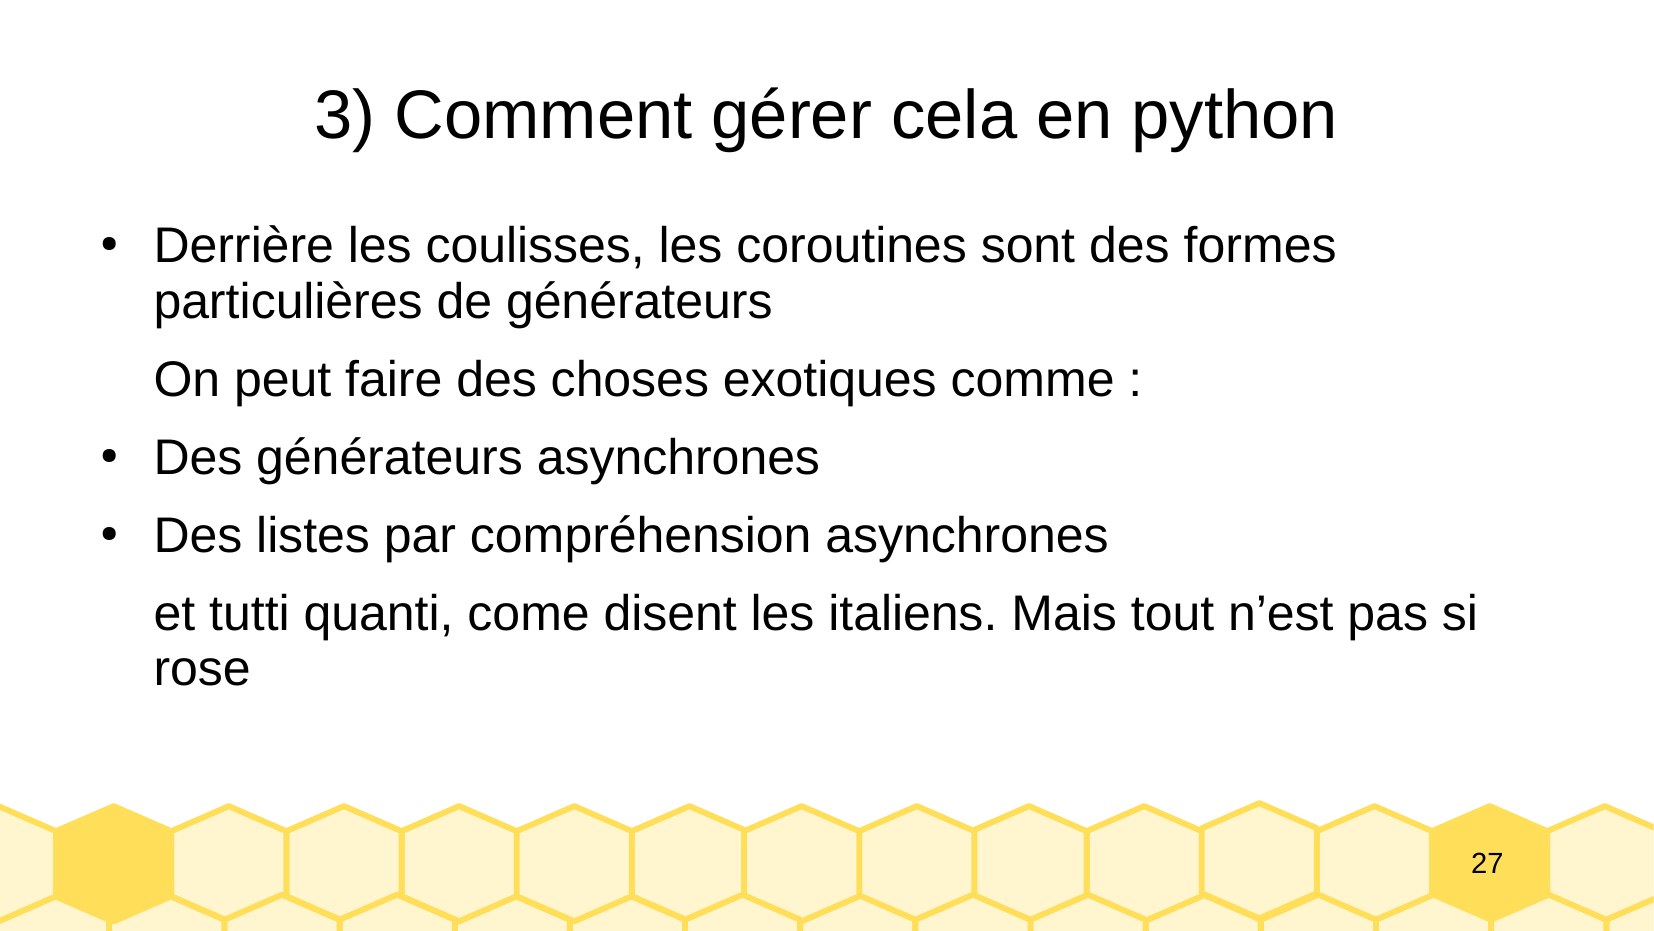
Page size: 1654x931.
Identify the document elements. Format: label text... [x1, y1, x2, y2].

list Derrière les coulisses, les coroutines sont des formes particulières de générateurs On peut faire des choses exotiques comme : Des générateurs asynchrones Des listes par compréhension asynchrones et tutti quanti, come disent les italiens. Mais tout n’est pas si rose [82, 217, 1571, 758]
title 3) Comment gérer cela en python [82, 37, 1571, 193]
